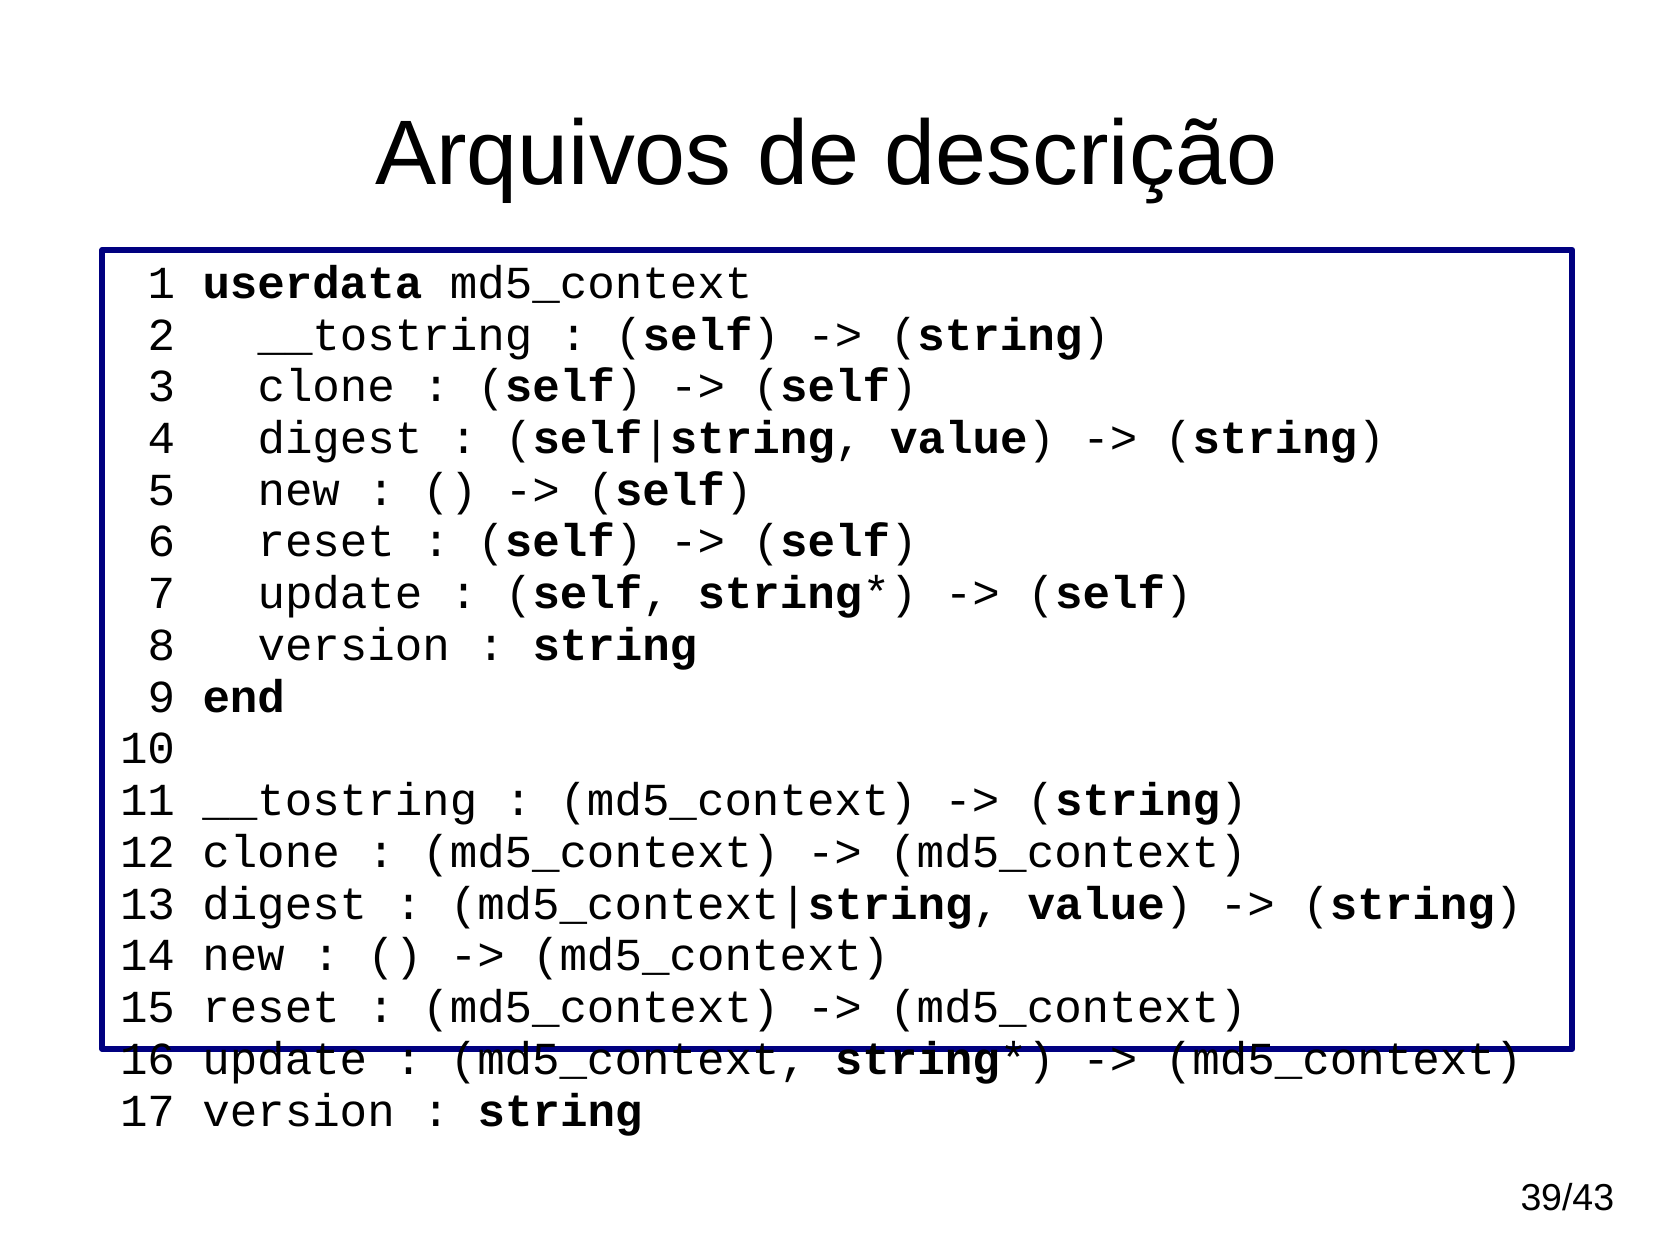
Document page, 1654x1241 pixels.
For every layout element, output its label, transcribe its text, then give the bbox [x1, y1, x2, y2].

title Arquivos de descrição [82, 49, 1571, 257]
text_box 39/43 [1495, 1168, 1630, 1239]
text_box 1 userdata md5_context 2 __tostring : (self) -> (string) 3 clone : (self) -> (self) 4 digest : (self|string, value) -> (string) 5 new : () -> (self) 6 reset : (self) -> (self) 7 update : (self, string*) -> (self) 8 version : string 9 end 10 11 __tostring : (md5_context) -> (string) 12 clone : (md5_context) -> (md5_context) 13 digest : (md5_context|string, value) -> (string) 14 new : () -> (md5_context) 15 reset : (md5_context) -> (md5_context) 16 update : (md5_context, string*) -> (md5_context) 17 version : string [102, 249, 1573, 1049]
